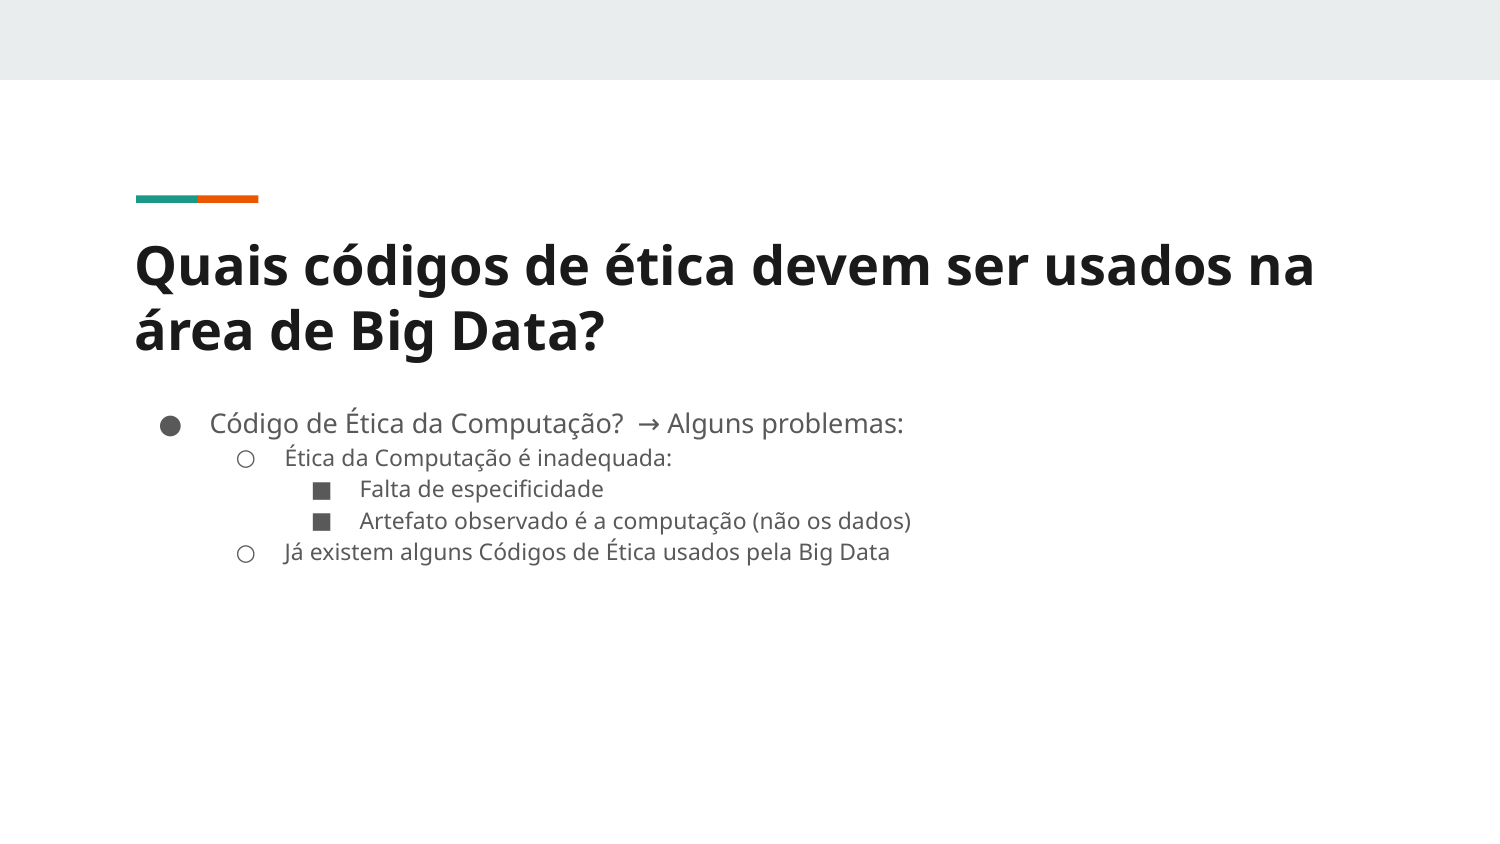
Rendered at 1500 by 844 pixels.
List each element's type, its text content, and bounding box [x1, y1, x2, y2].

list Código de Ética da Computação? → Alguns problemas: Ética da Computação é inadequada: Falta de especificidade Artefato observado é a computação (não os dados) Já existem alguns Códigos de Ética usados pela Big Data [119, 386, 1432, 712]
title Quais códigos de ética devem ser usados na área de Big Data? [119, 216, 1381, 305]
